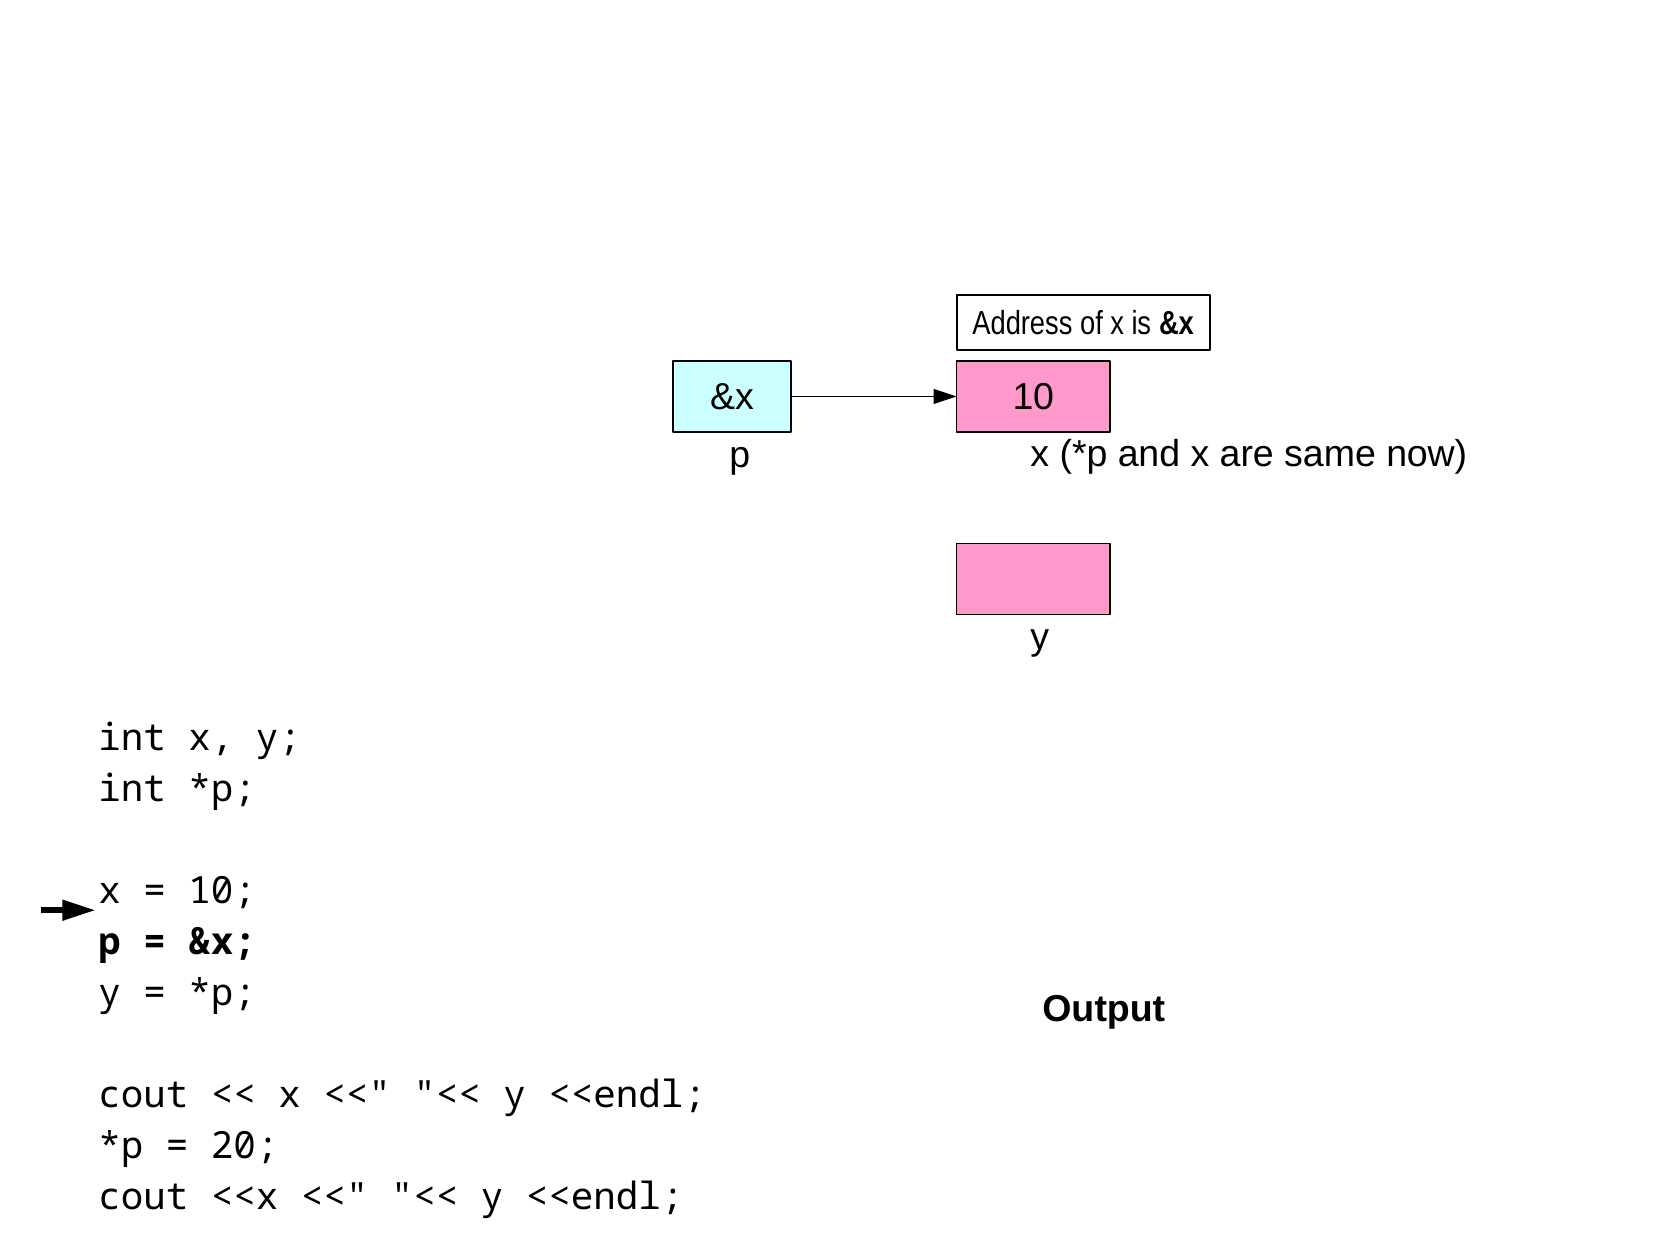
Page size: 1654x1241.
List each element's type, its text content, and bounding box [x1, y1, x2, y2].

text_box x (*p and x are same now) [1015, 425, 1483, 483]
text_box 10 [956, 360, 1111, 432]
text_box int x, y; int *p; x = 10; p = &x; y = *p; cout << x <<" "<< y <<endl; *p = 20; cout <<x <<" "<< y <<endl; [82, 702, 722, 1157]
text_box [956, 543, 1111, 615]
text_box Output [1027, 980, 1181, 1122]
text_box y [1015, 607, 1064, 665]
text_box Address of x is &x [956, 295, 1210, 351]
text_box p [714, 425, 765, 483]
text_box &x [673, 360, 792, 432]
